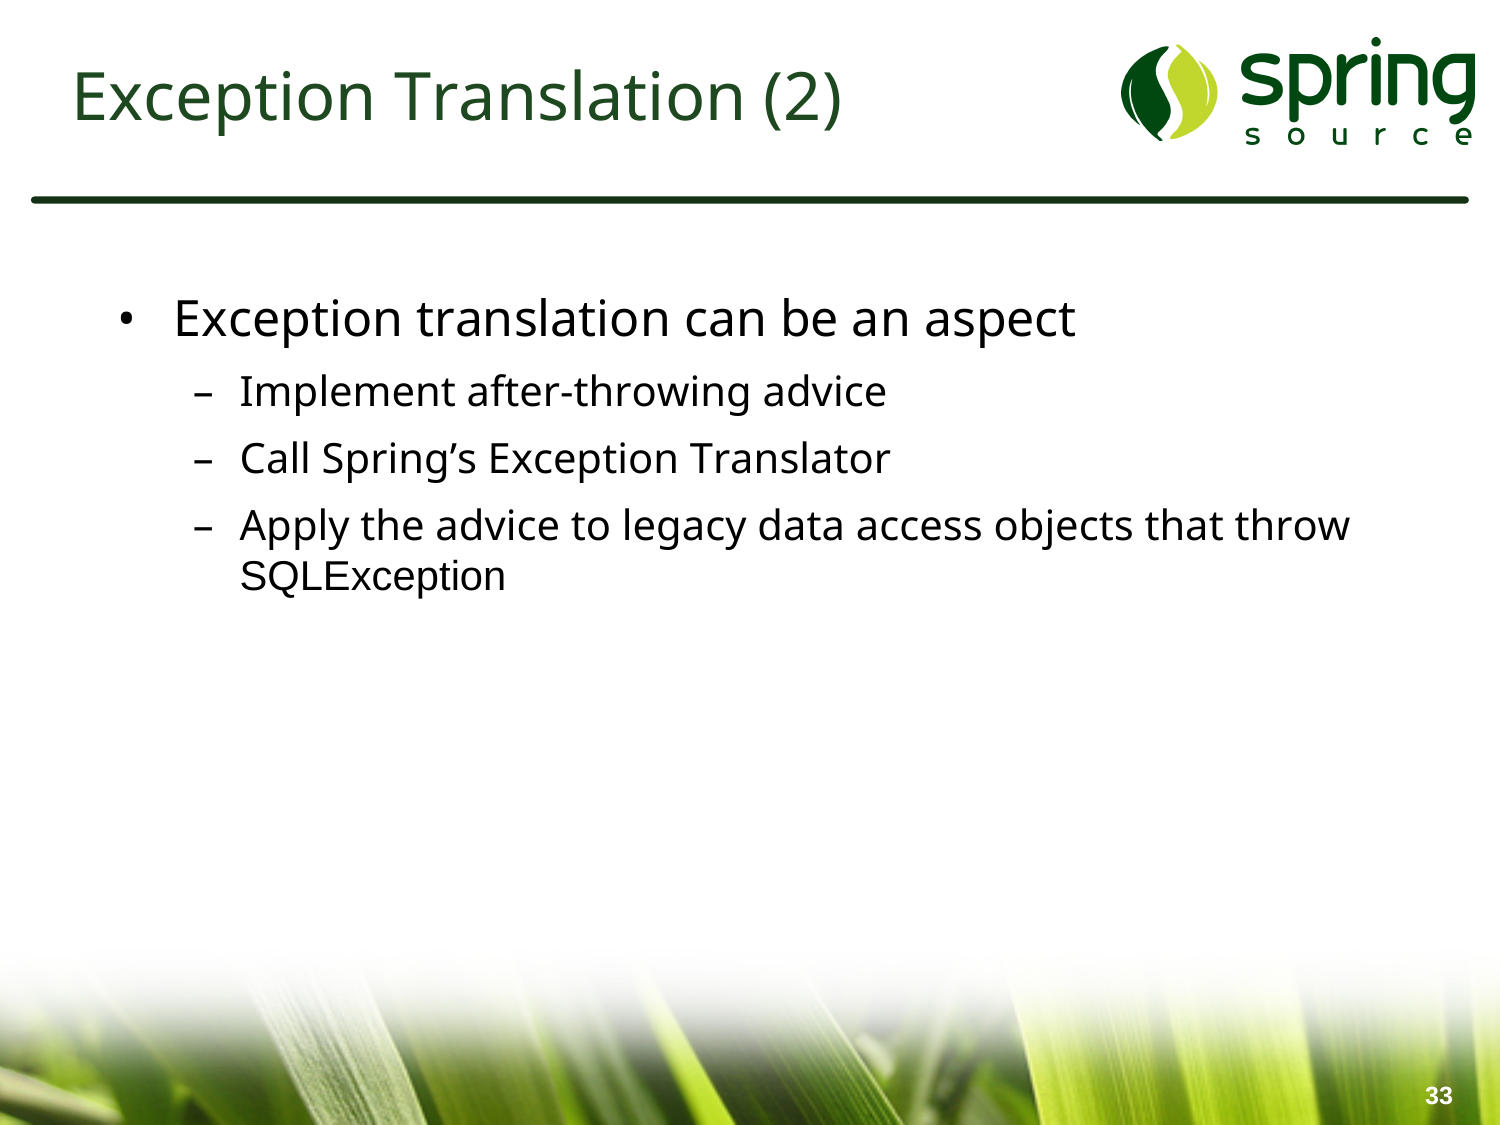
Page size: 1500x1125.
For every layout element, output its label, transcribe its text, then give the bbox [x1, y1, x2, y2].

picture [1121, 37, 1475, 145]
picture [0, 944, 1500, 1125]
title Exception Translation (2) [56, 13, 1089, 176]
list Exception translation can be an aspect Implement after-throwing advice Call Spring’s Exception Translator Apply the advice to legacy data access objects that throw SQLException [103, 275, 1394, 938]
